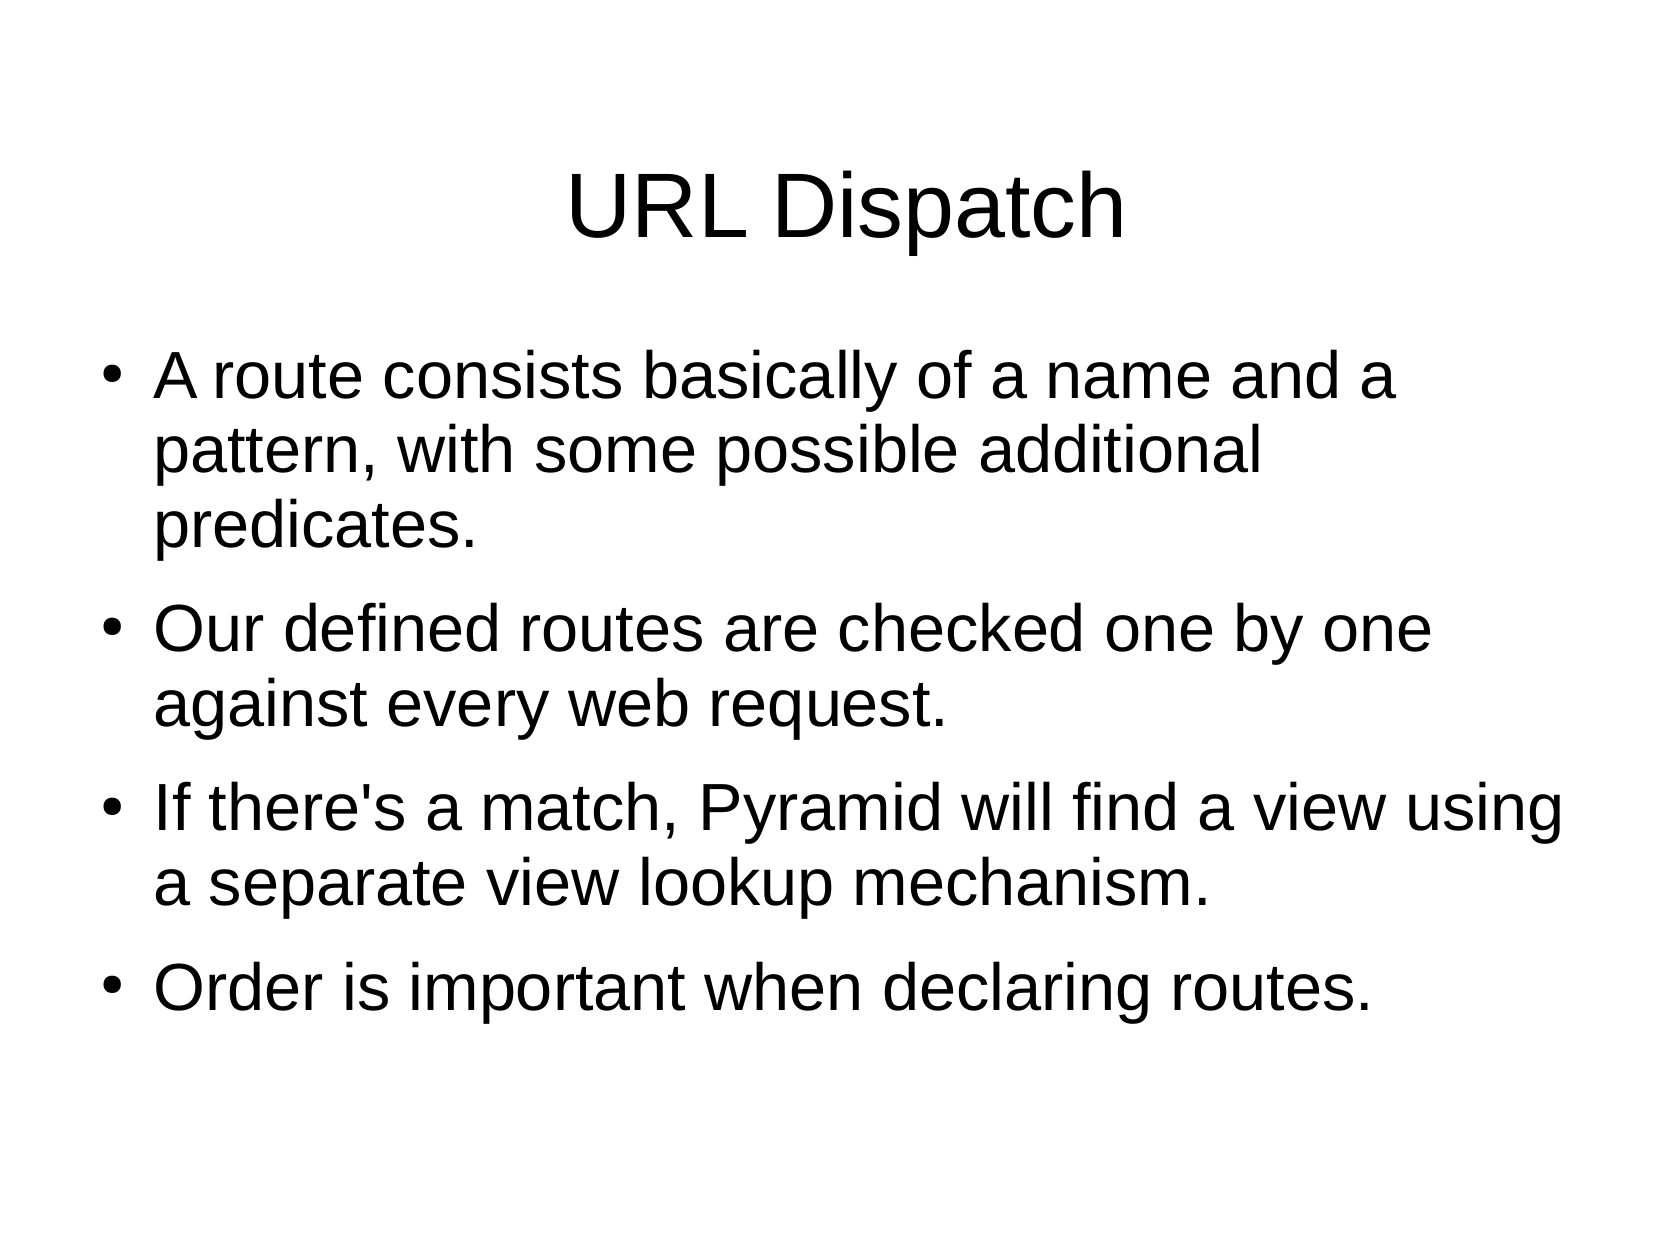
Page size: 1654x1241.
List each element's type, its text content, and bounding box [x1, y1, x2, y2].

list A route consists basically of a name and a pattern, with some possible additional predicates. Our defined routes are checked one by one against every web request. If there's a match, Pyramid will find a view using a separate view lookup mechanism. Order is important when declaring routes. [82, 337, 1571, 1157]
title URL Dispatch [82, 112, 1612, 301]
